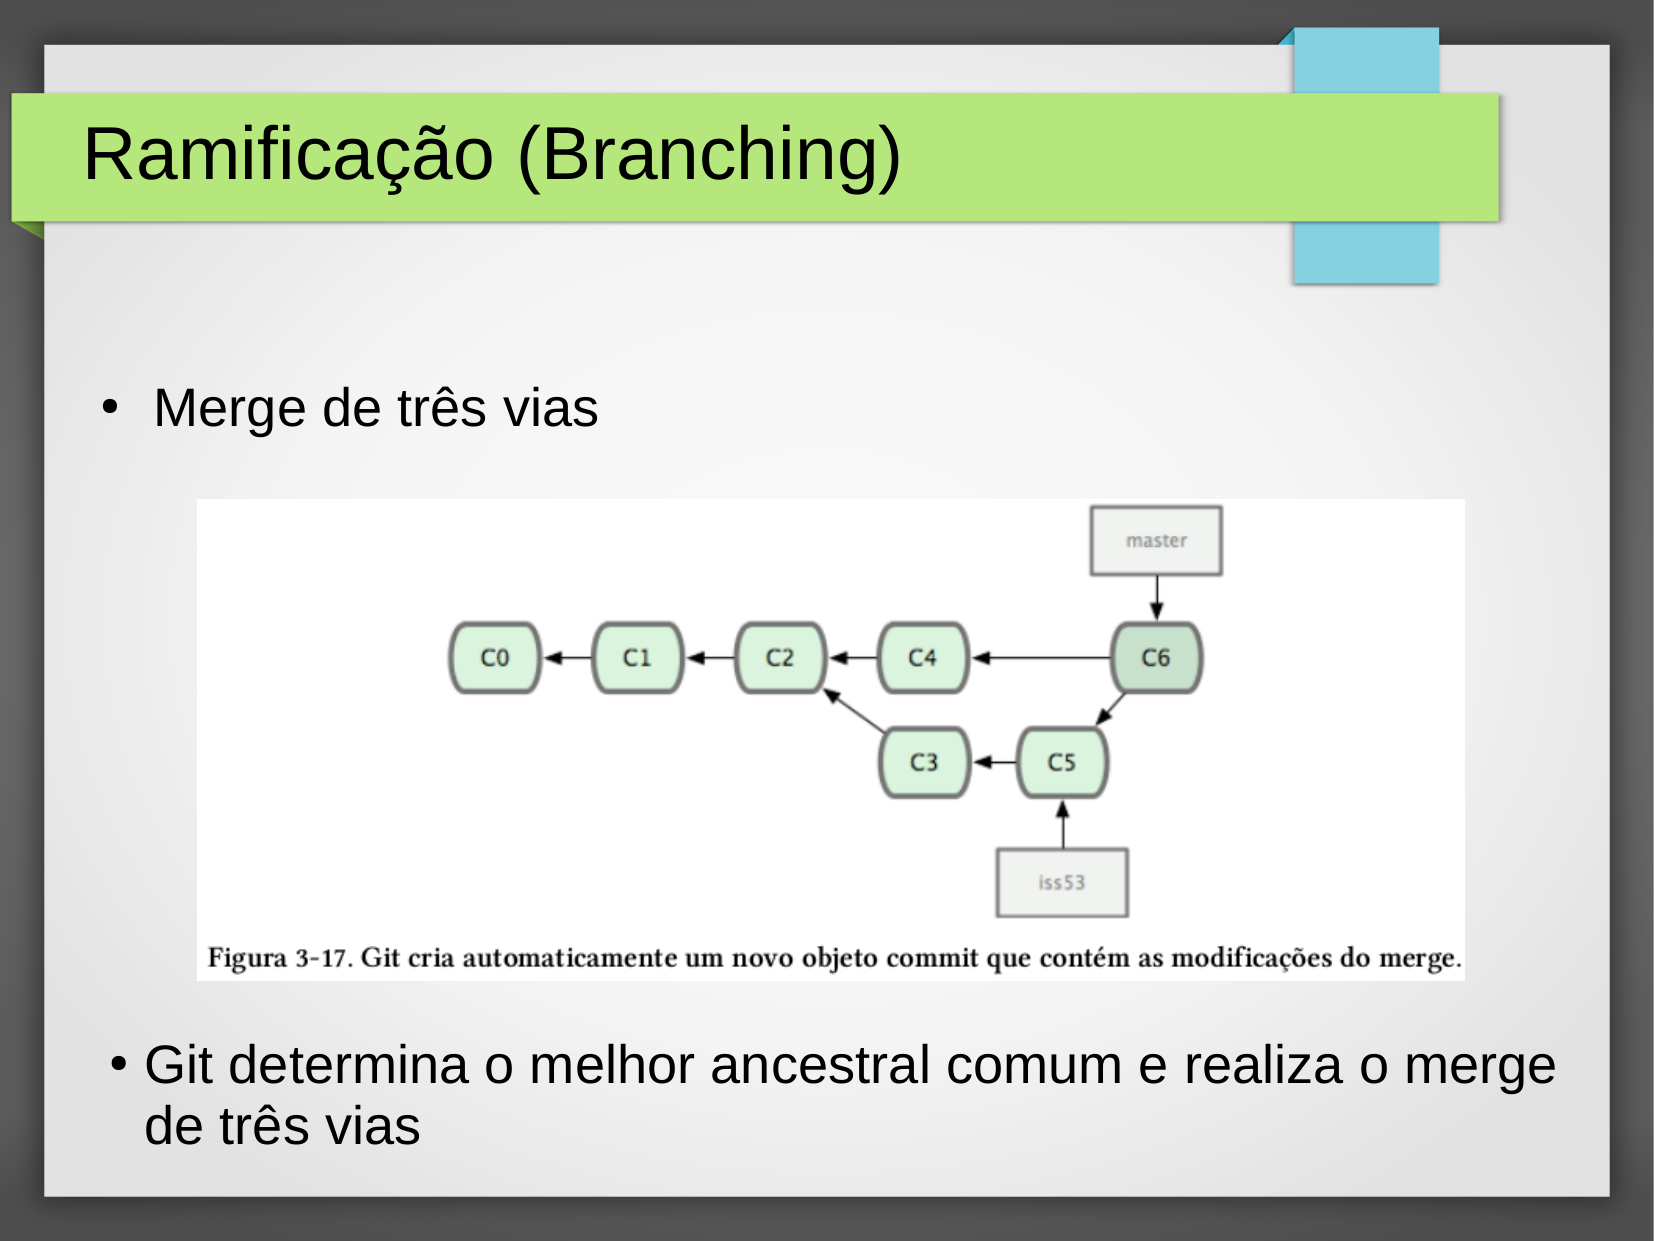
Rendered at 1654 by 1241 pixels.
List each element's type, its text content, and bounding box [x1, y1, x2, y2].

list Merge de três vias [82, 360, 1571, 455]
text_box Git determina o melhor ancestral comum e realiza o merge de três vias [94, 1027, 1577, 1164]
title Ramificação (Branching) [82, 94, 1264, 213]
picture [0, 0, 1654, 1241]
